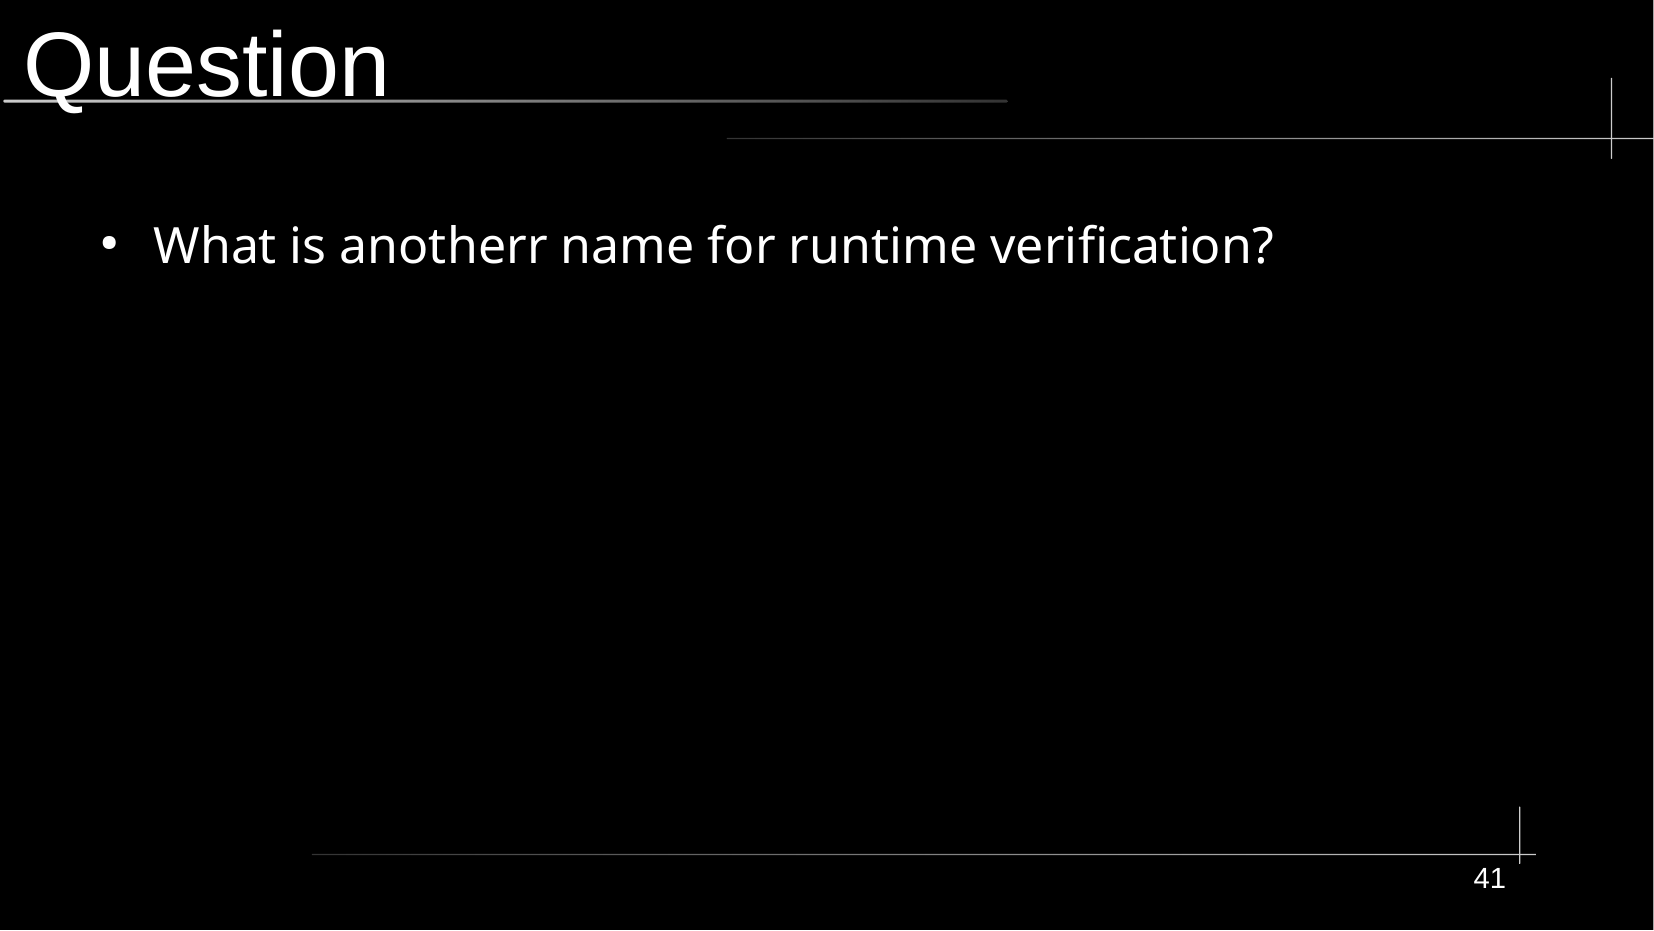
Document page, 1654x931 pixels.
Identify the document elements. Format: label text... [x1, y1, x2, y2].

list What is anotherr name for runtime verification? [82, 210, 1571, 750]
title Question [23, 11, 1589, 119]
